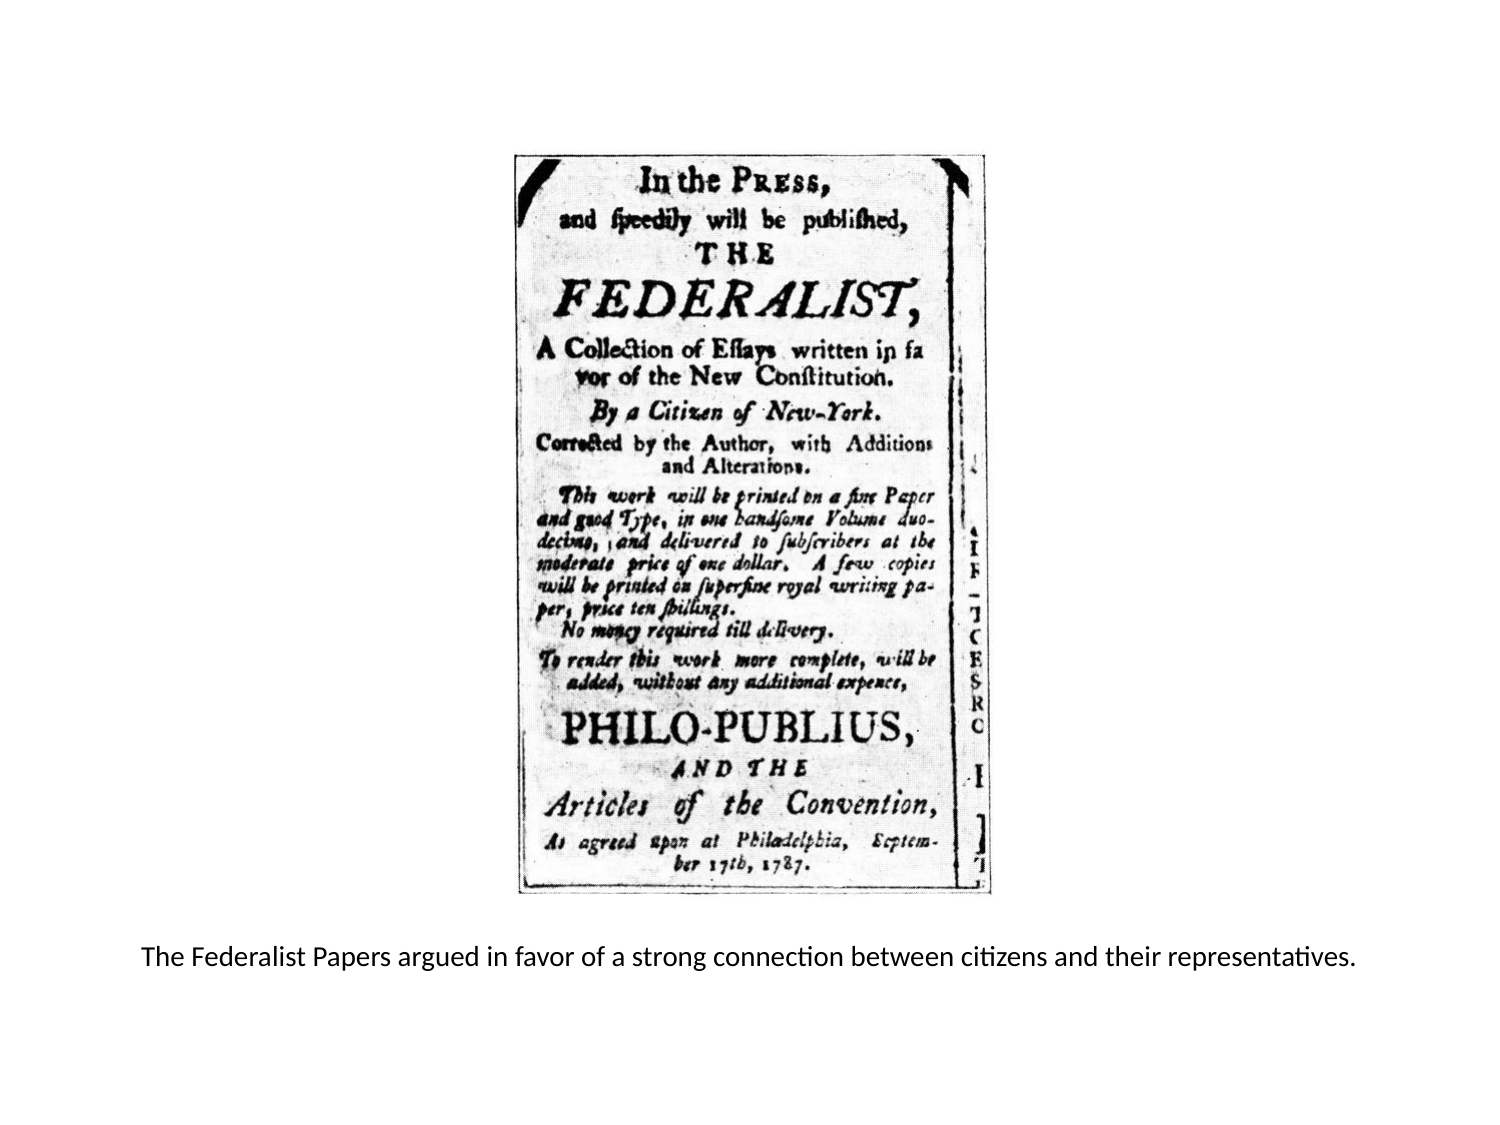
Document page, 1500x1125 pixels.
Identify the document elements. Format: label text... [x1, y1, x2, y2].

text_box The Federalist Papers argued in favor of a strong connection between citizens and their representatives. [126, 929, 1374, 980]
picture [506, 149, 994, 900]
